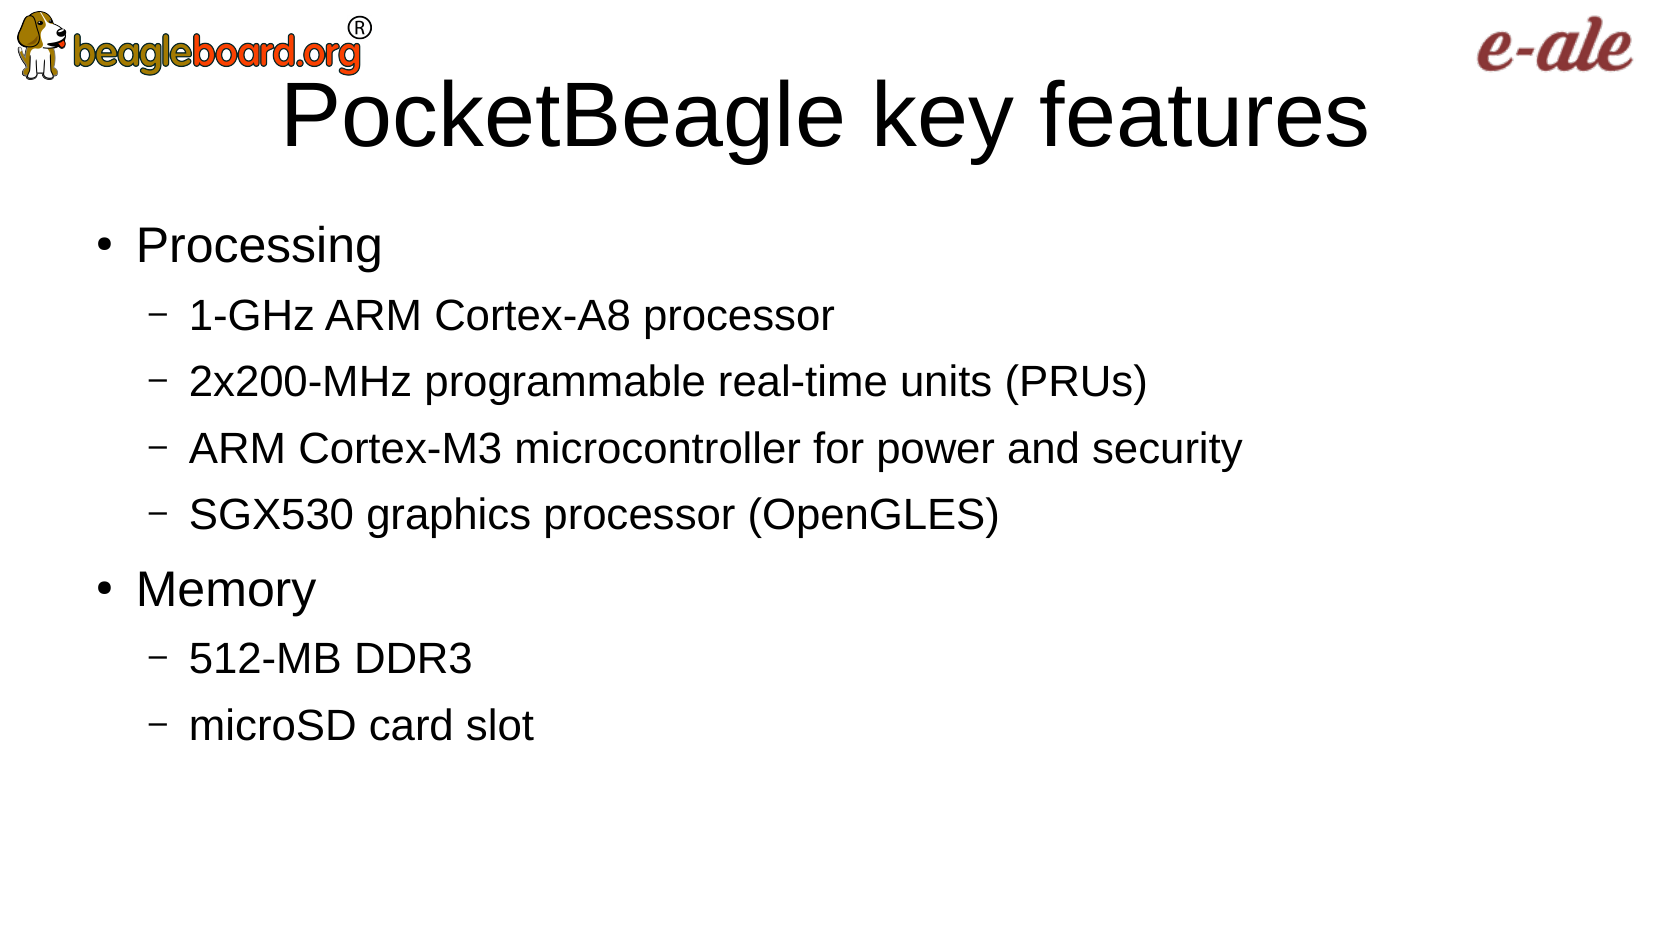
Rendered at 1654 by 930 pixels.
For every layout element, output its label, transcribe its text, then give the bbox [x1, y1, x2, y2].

picture [17, 11, 372, 80]
title PocketBeagle key features [82, 37, 1571, 193]
picture [1475, 14, 1636, 74]
list Processing 1-GHz ARM Cortex-A8 processor 2x200-MHz programmable real-time units (PRUs) ARM Cortex-M3 microcontroller for power and security SGX530 graphics processor (OpenGLES) Memory 512-MB DDR3 microSD card slot [82, 217, 1571, 757]
